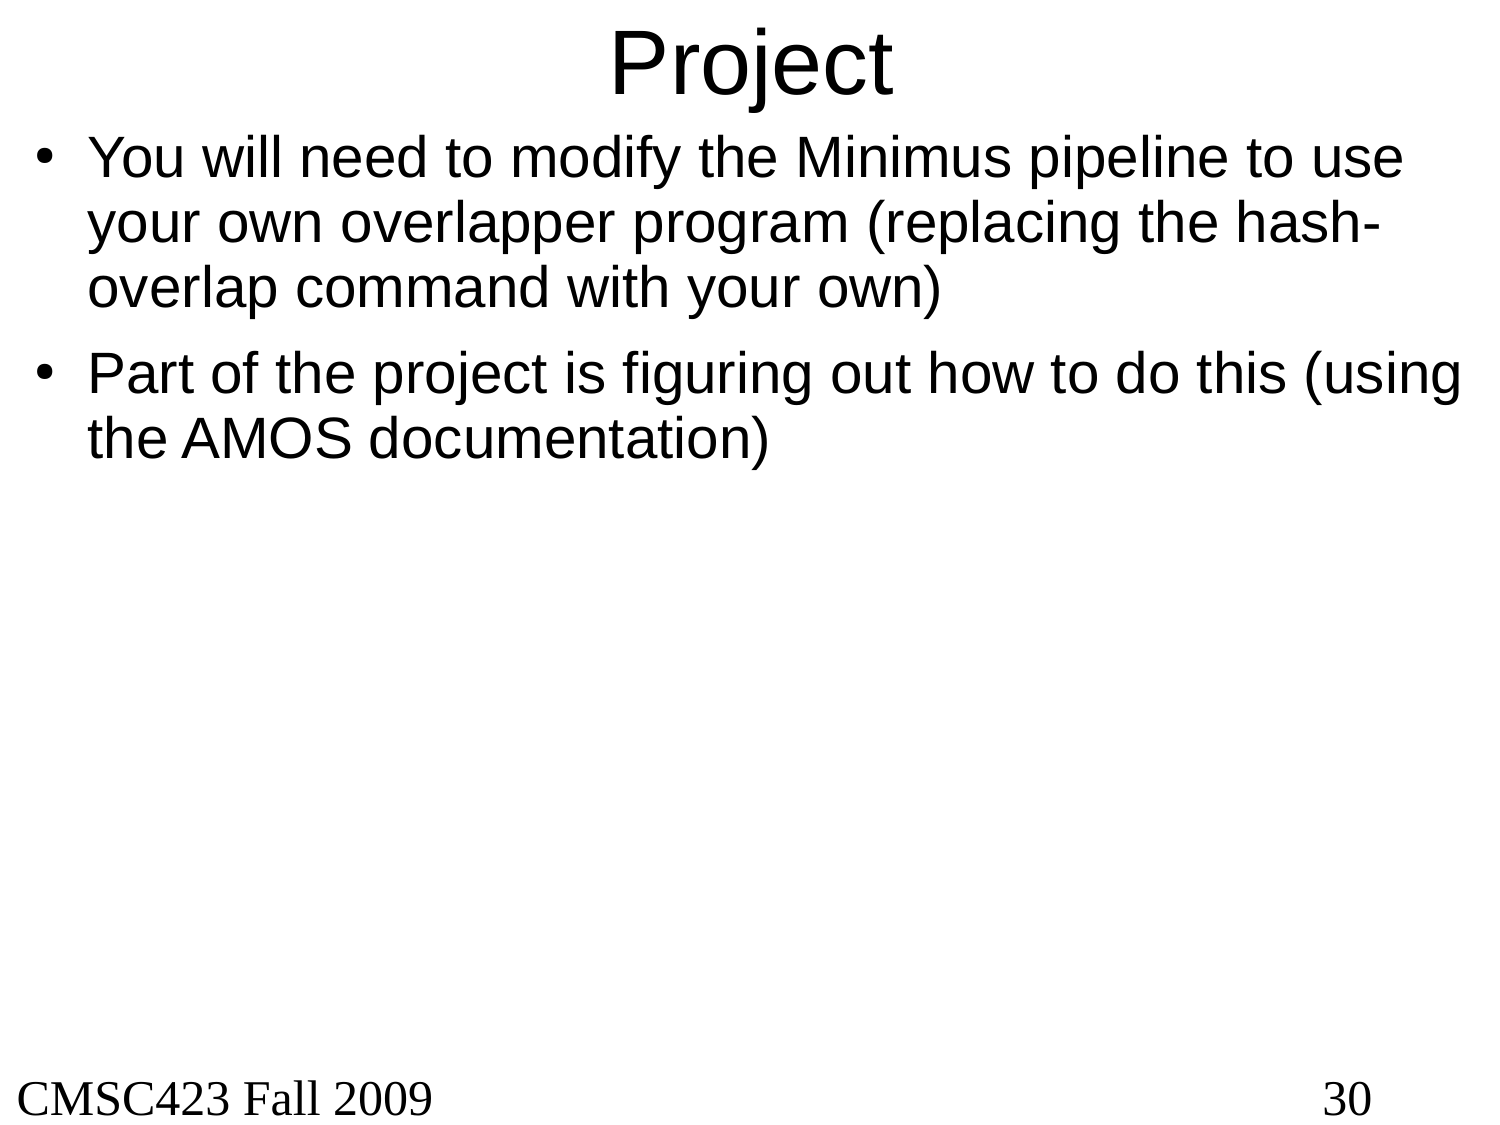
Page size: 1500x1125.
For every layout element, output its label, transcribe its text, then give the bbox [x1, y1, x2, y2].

title Project [19, 9, 1485, 116]
list You will need to modify the Minimus pipeline to use your own overlapper program (replacing the hash-overlap command with your own) Part of the project is figuring out how to do this (using the AMOS documentation) [16, 124, 1485, 1057]
